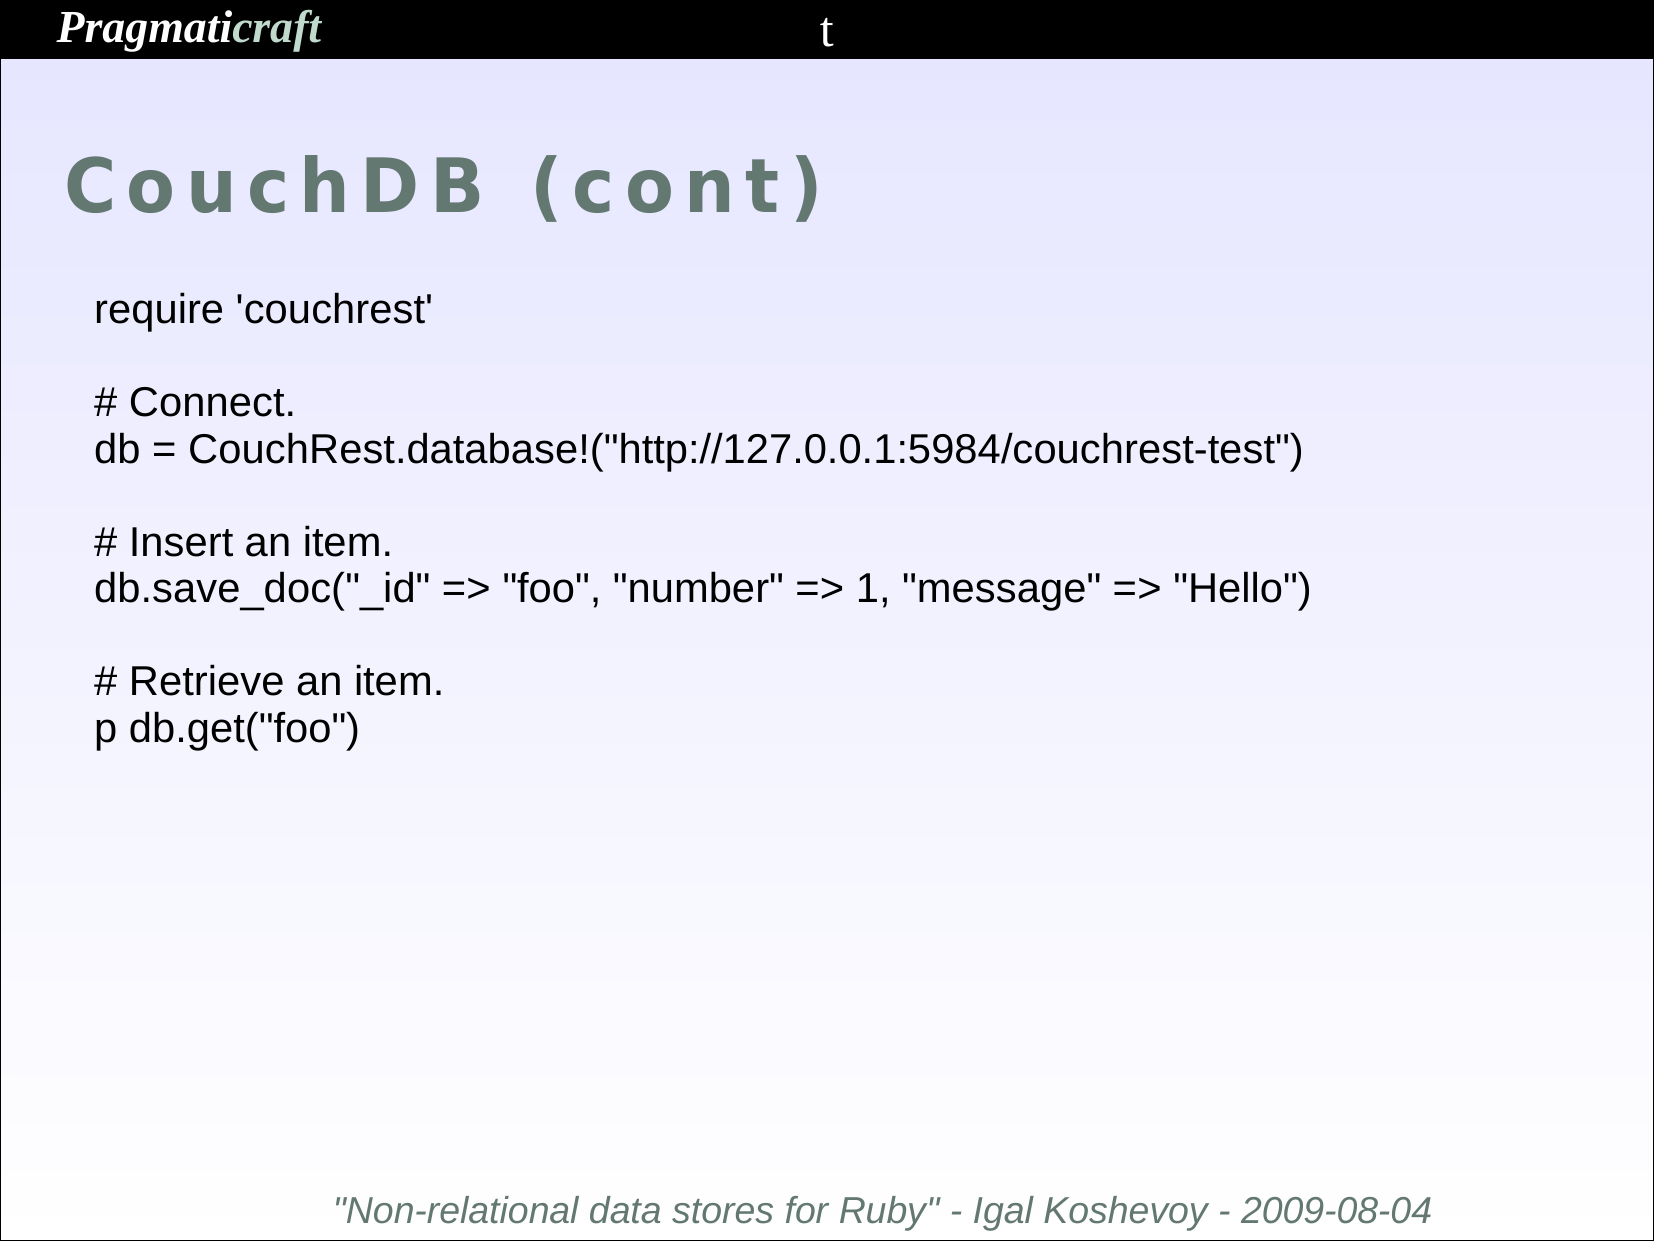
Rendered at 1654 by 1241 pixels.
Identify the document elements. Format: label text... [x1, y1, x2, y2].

text_box require 'couchrest' # Connect. db = CouchRest.database!("http://127.0.0.1:5984/couchrest-test") # Insert an item. db.save_doc("_id" => "foo", "number" => 1, "message" => "Hello") # Retrieve an item. p db.get("foo") [79, 278, 1589, 852]
title CouchDB (cont) [64, 112, 1587, 261]
